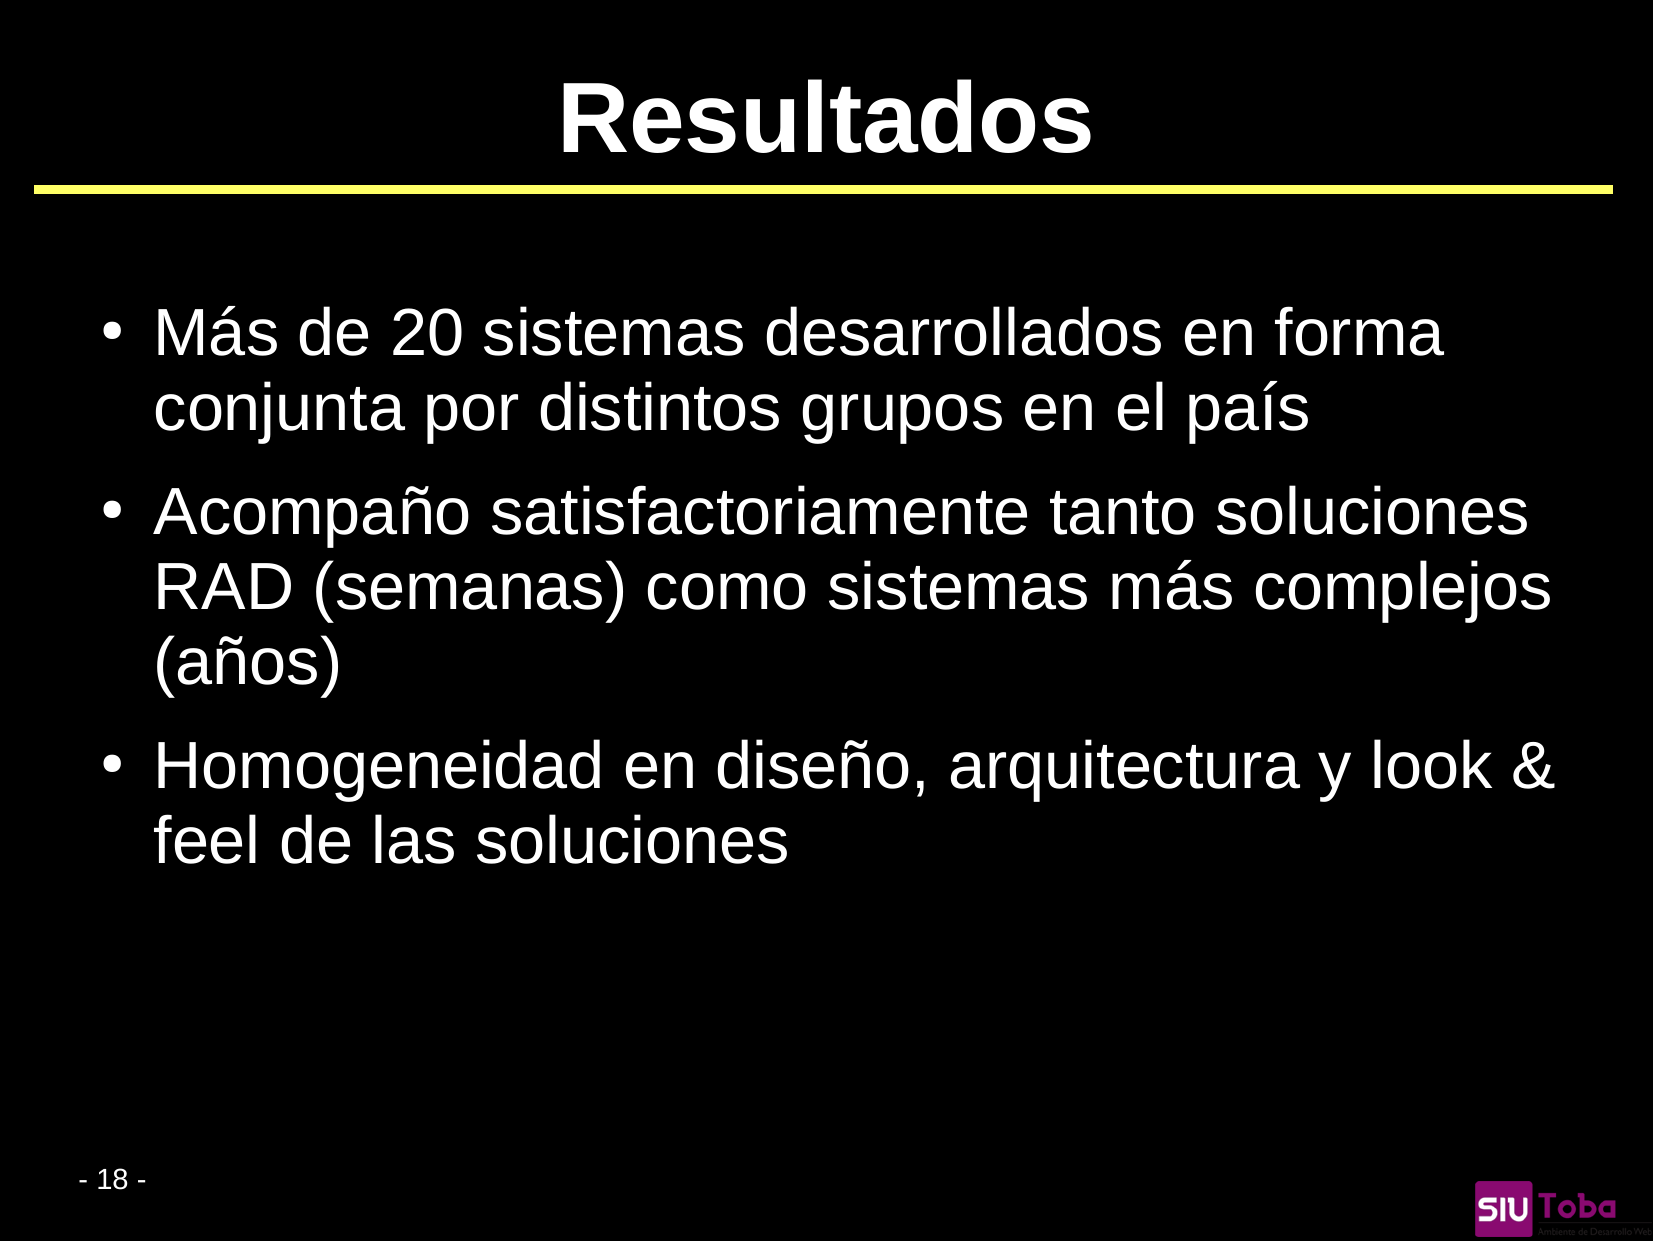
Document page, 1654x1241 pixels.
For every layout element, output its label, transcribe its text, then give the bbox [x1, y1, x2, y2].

title Resultados [58, 47, 1594, 188]
picture [1475, 1181, 1652, 1237]
list Más de 20 sistemas desarrollados en forma conjunta por distintos grupos en el país Acompaño satisfactoriamente tanto soluciones RAD (semanas) como sistemas más complejos (años) Homogeneidad en diseño, arquitectura y look & feel de las soluciones [82, 295, 1565, 1095]
